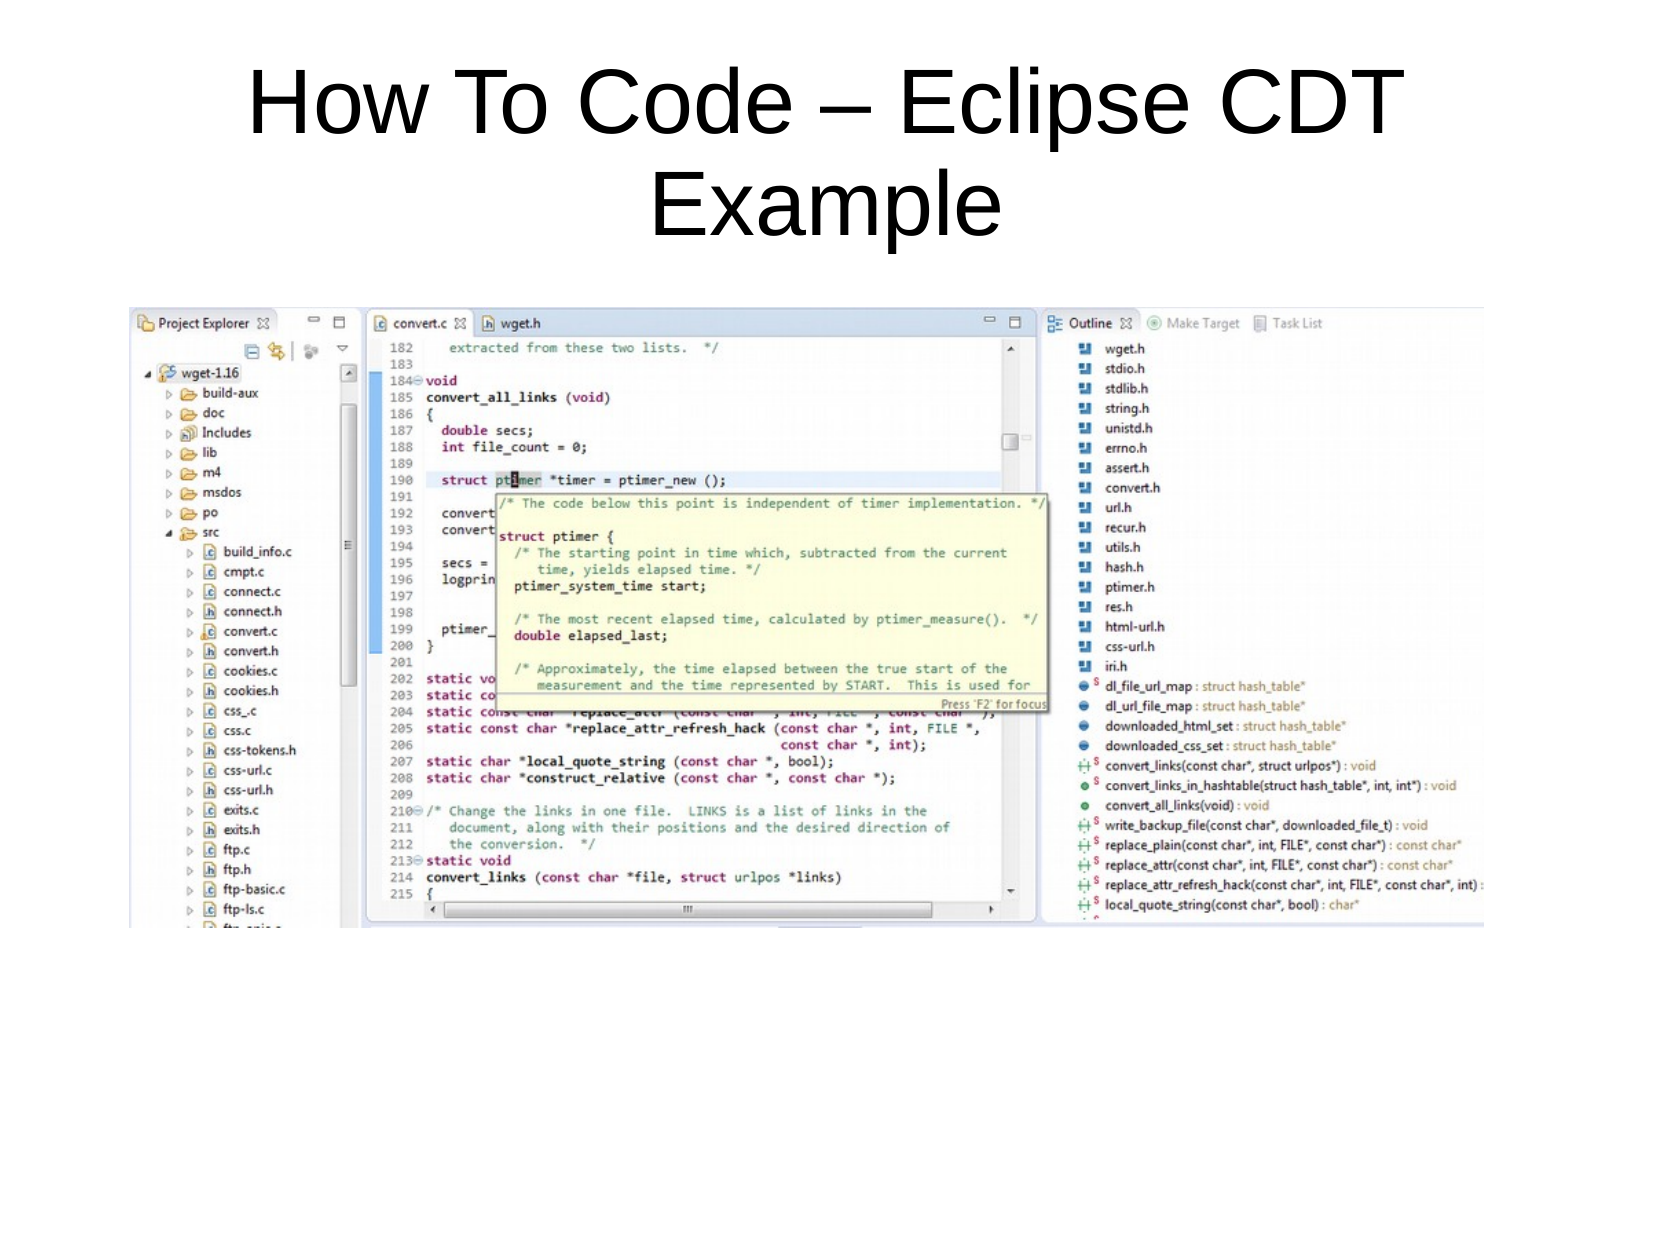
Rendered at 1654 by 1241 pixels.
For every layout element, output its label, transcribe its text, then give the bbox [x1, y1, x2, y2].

title How To Code – Eclipse CDT Example [82, 49, 1571, 257]
picture [129, 307, 1484, 928]
